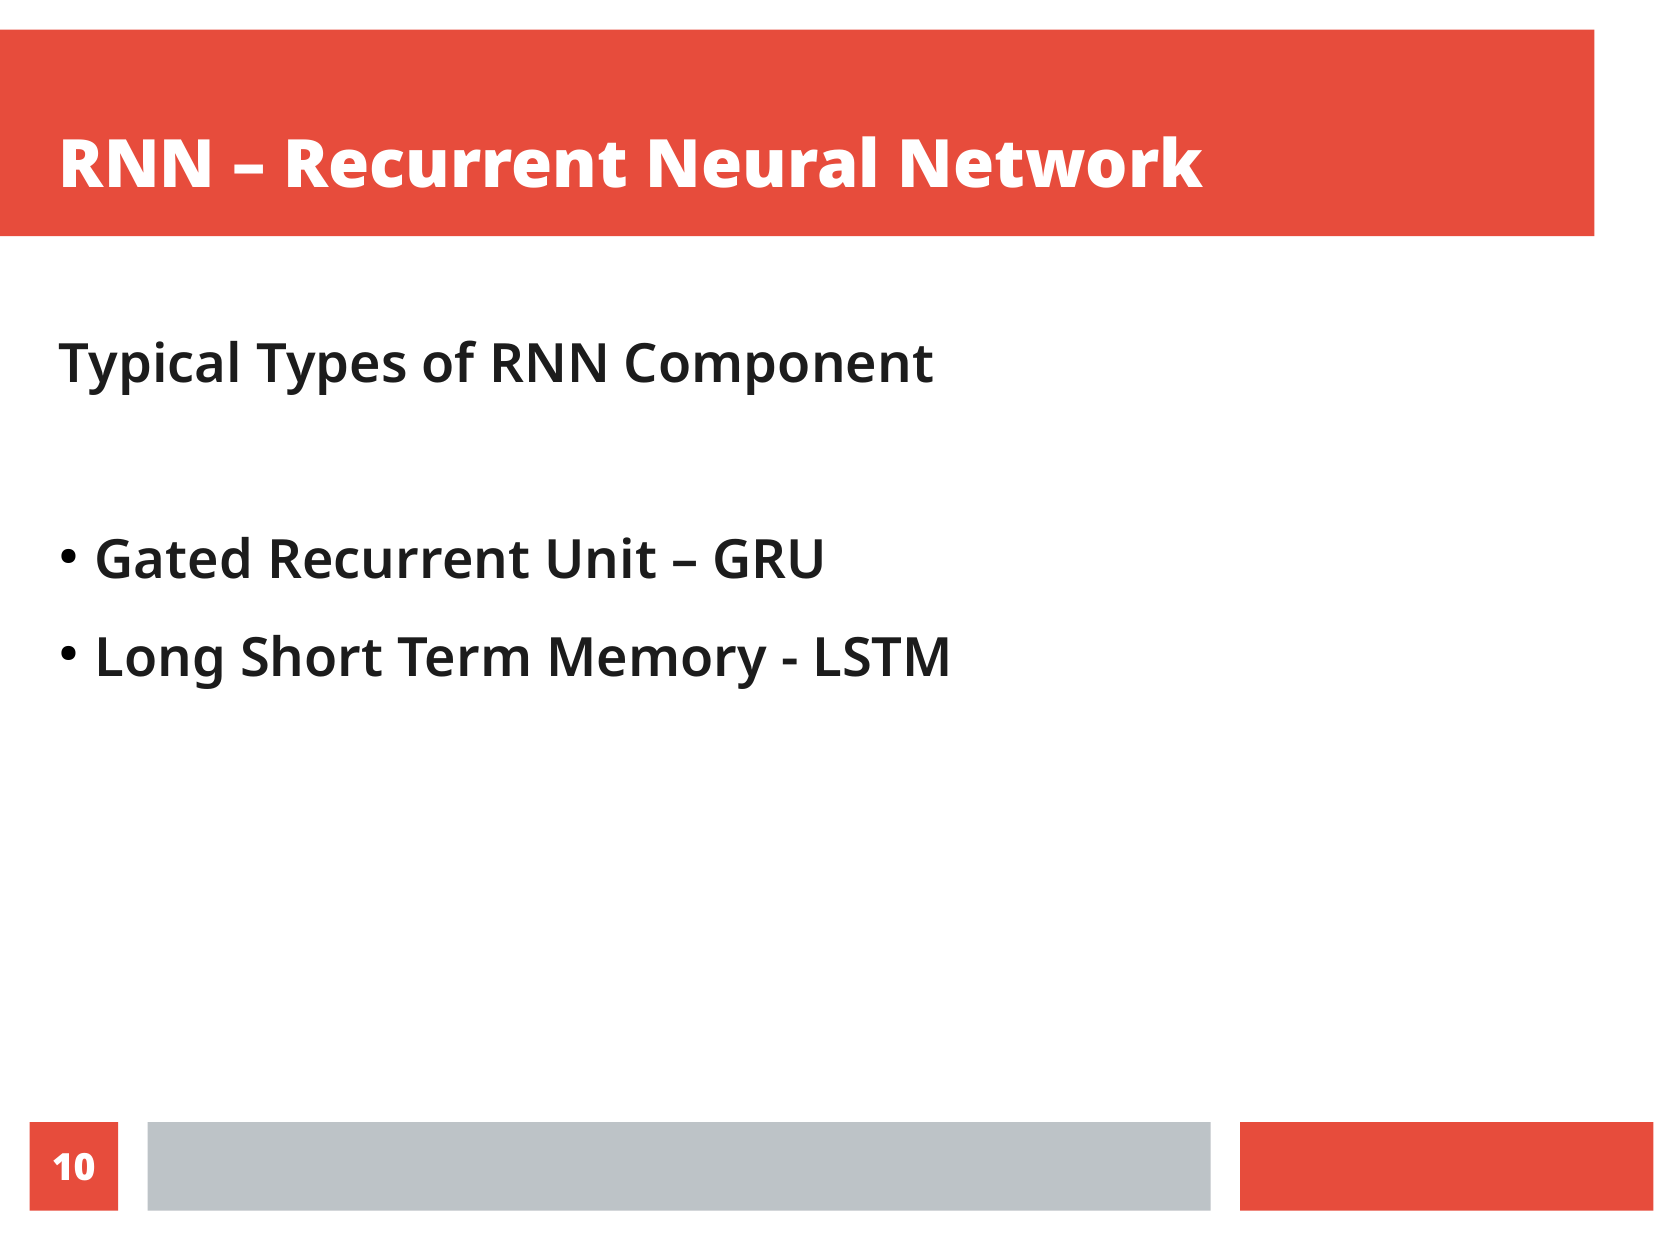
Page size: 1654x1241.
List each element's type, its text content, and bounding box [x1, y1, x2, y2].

title RNN – Recurrent Neural Network [59, 59, 1595, 207]
list Typical Types of RNN Component Gated Recurrent Unit – GRU Long Short Term Memory - LSTM [59, 324, 1565, 1093]
